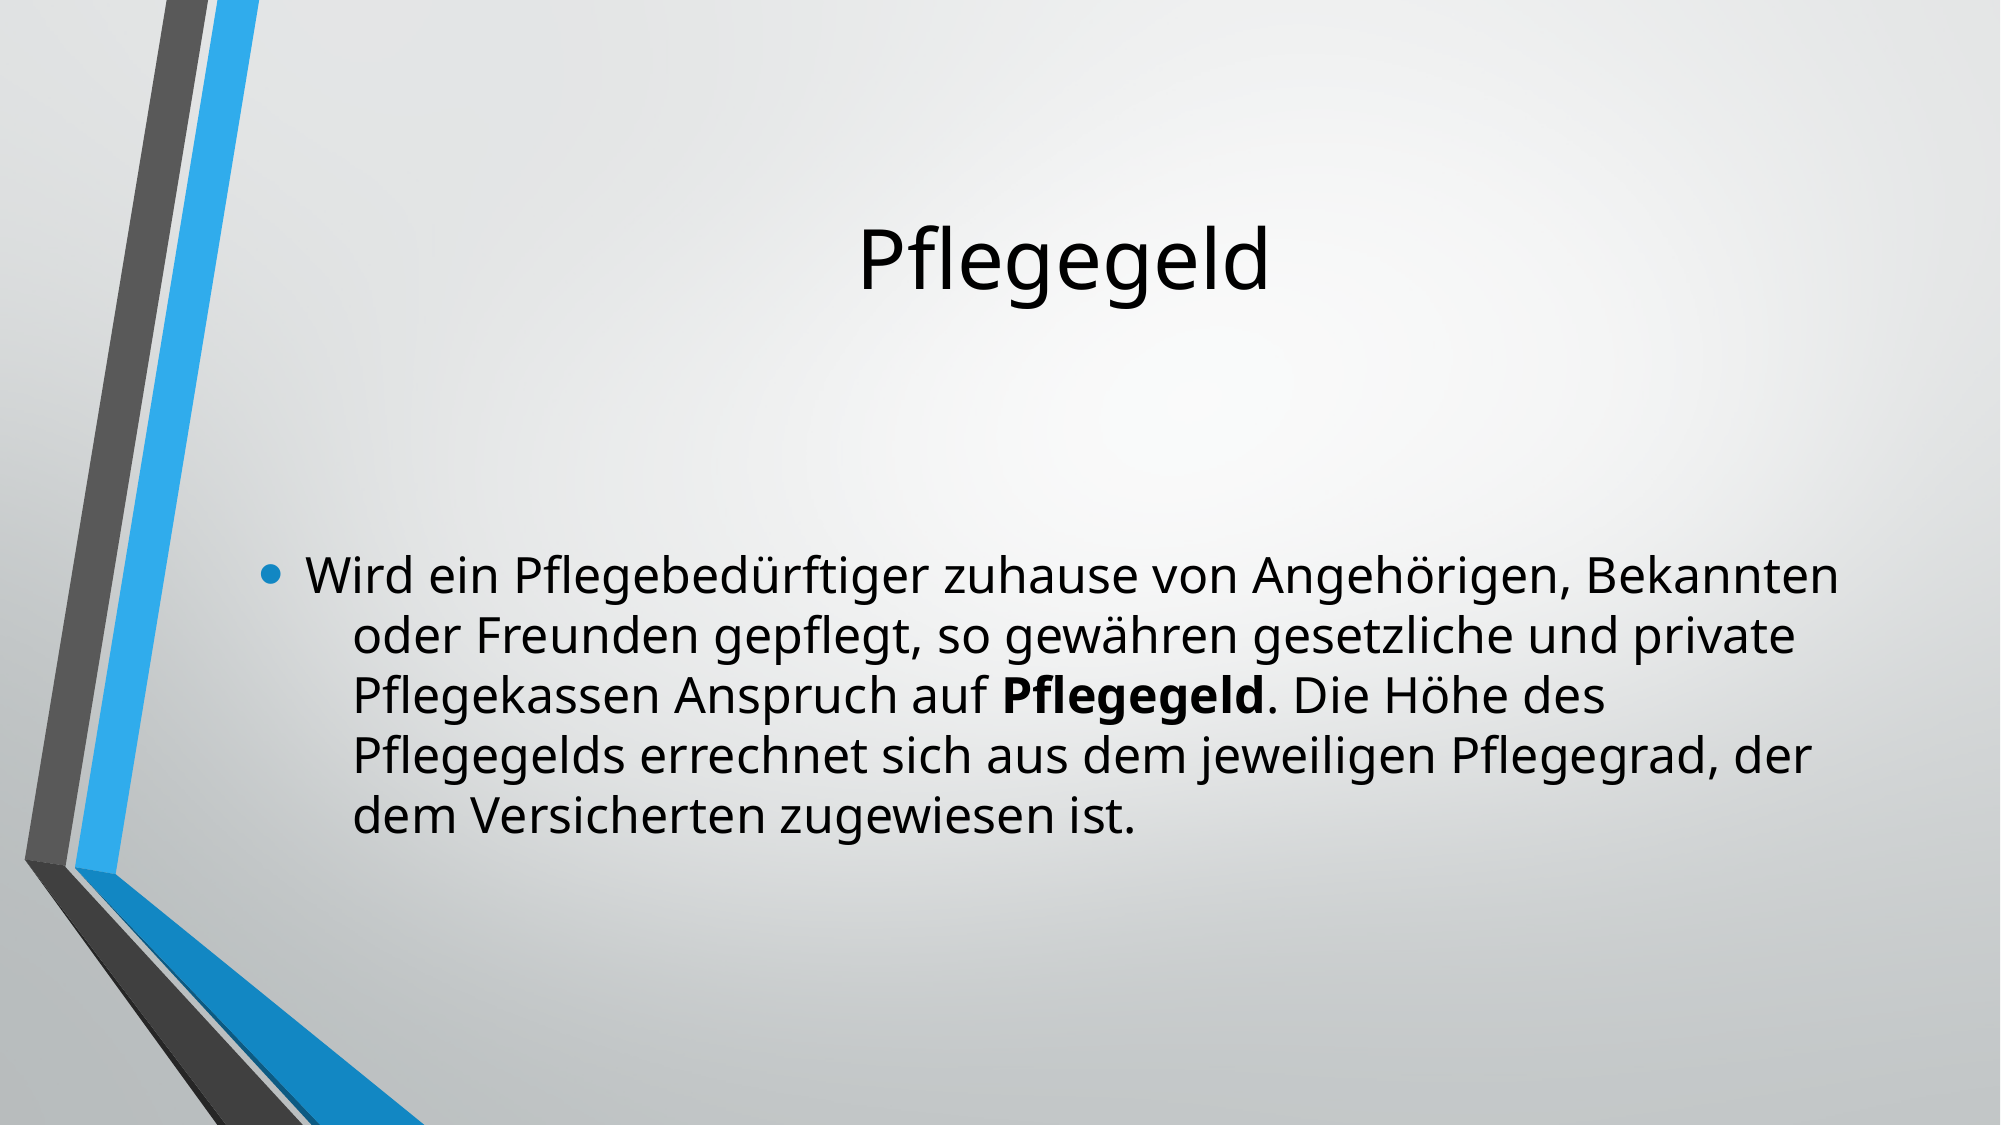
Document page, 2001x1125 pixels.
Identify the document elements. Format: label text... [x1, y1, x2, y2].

list Wird ein Pflegebedürftiger zuhause von Angehörigen, Bekannten oder Freunden gepflegt, so gewähren gesetzliche und private Pflegekassen Anspruch auf Pflegegeld. Die Höhe des Pflegegelds errechnet sich aus dem jeweiligen Pflegegrad, der dem Versicherten zugewiesen ist. [243, 437, 1887, 950]
title Pflegegeld [243, 112, 1887, 400]
